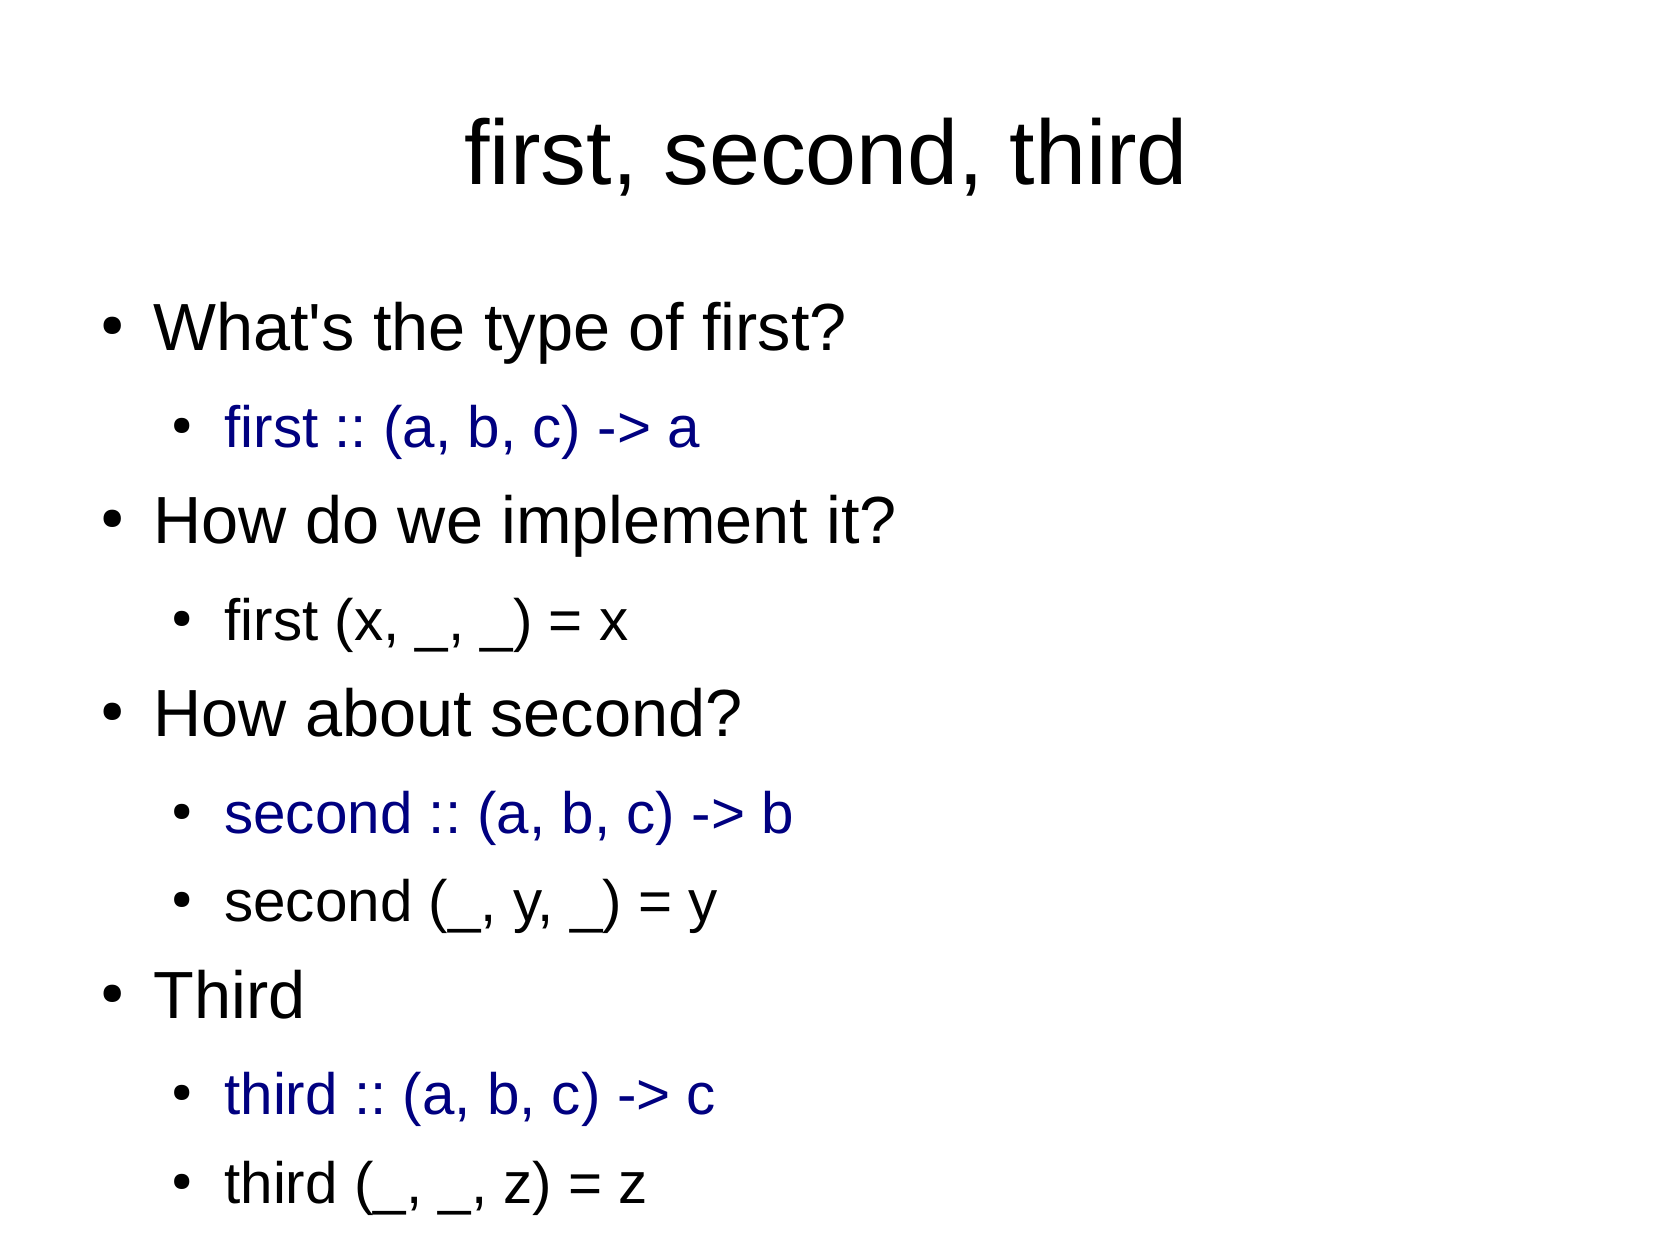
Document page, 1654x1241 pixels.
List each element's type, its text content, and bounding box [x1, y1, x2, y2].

title first, second, third [82, 56, 1571, 250]
list What's the type of first? first :: (a, b, c) -> a How do we implement it? first (x, _, _) = x How about second? second :: (a, b, c) -> b second (_, y, _) = y Third third :: (a, b, c) -> c third (_, _, z) = z [82, 290, 1571, 1216]
